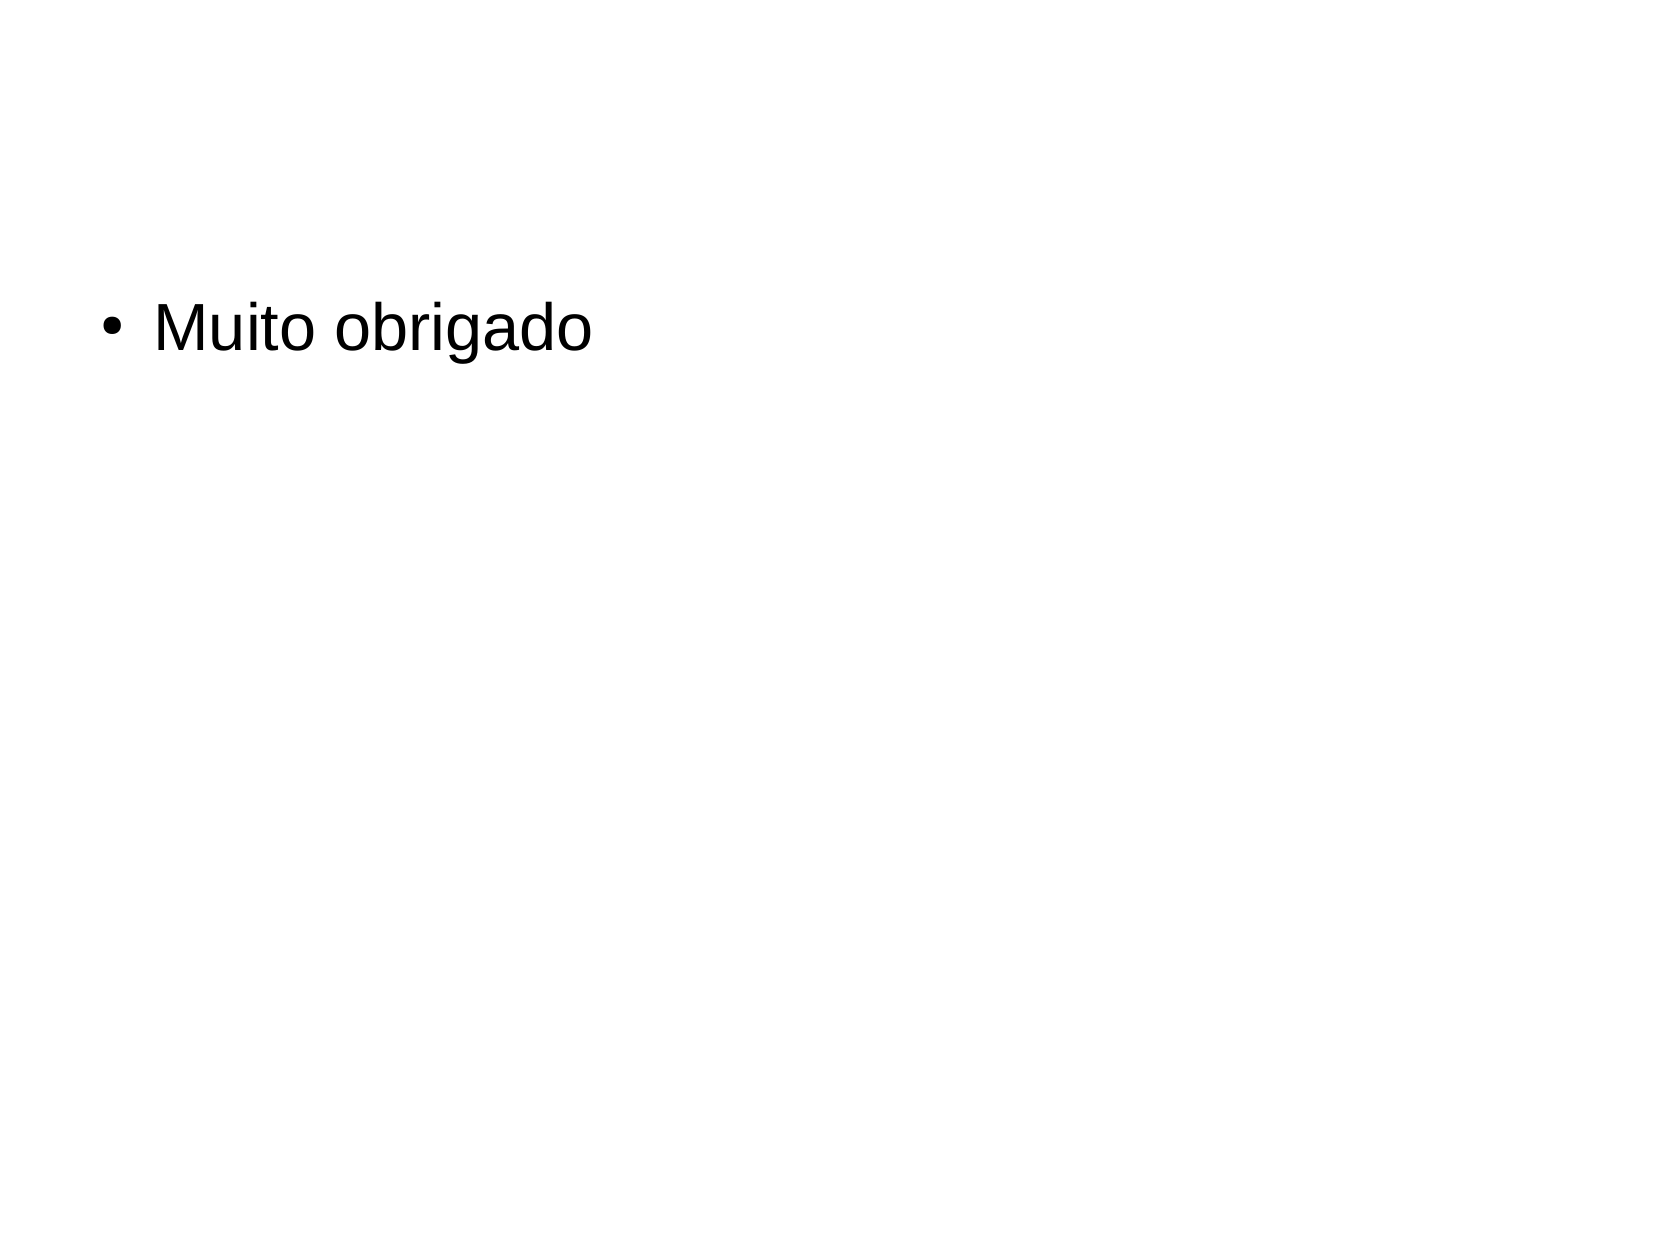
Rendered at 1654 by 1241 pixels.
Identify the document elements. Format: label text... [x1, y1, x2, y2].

list Muito obrigado [82, 290, 1571, 1010]
